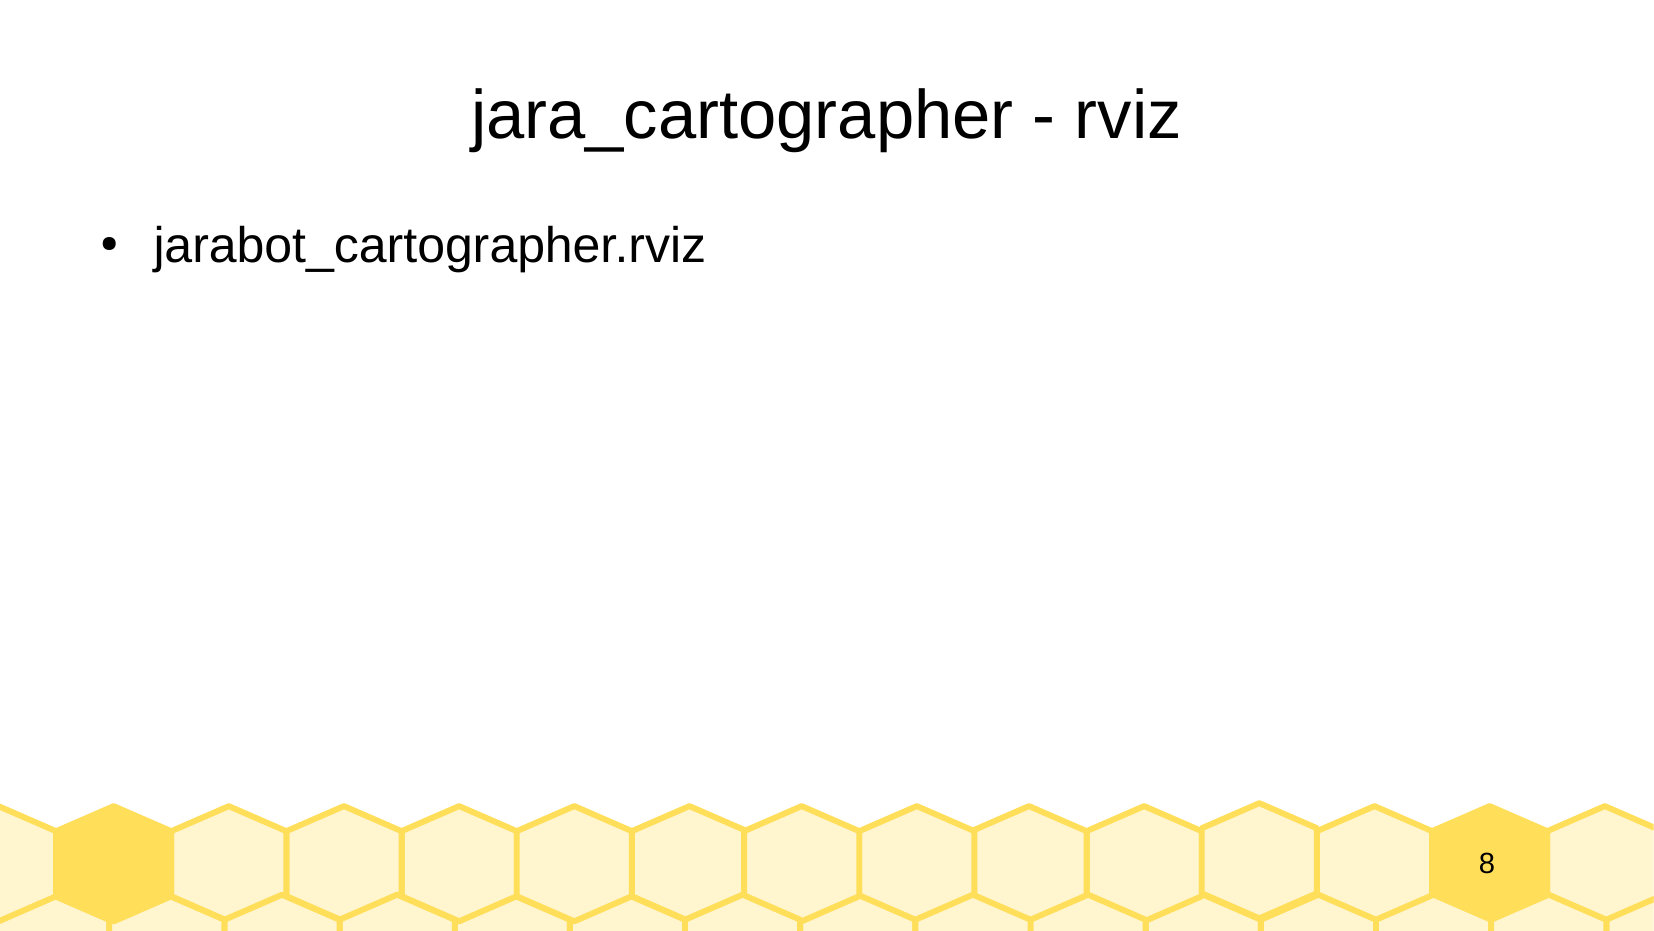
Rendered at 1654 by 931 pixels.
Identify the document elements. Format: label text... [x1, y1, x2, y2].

title jara_cartographer - rviz [82, 37, 1571, 193]
list jarabot_cartographer.rviz [82, 217, 1571, 758]
